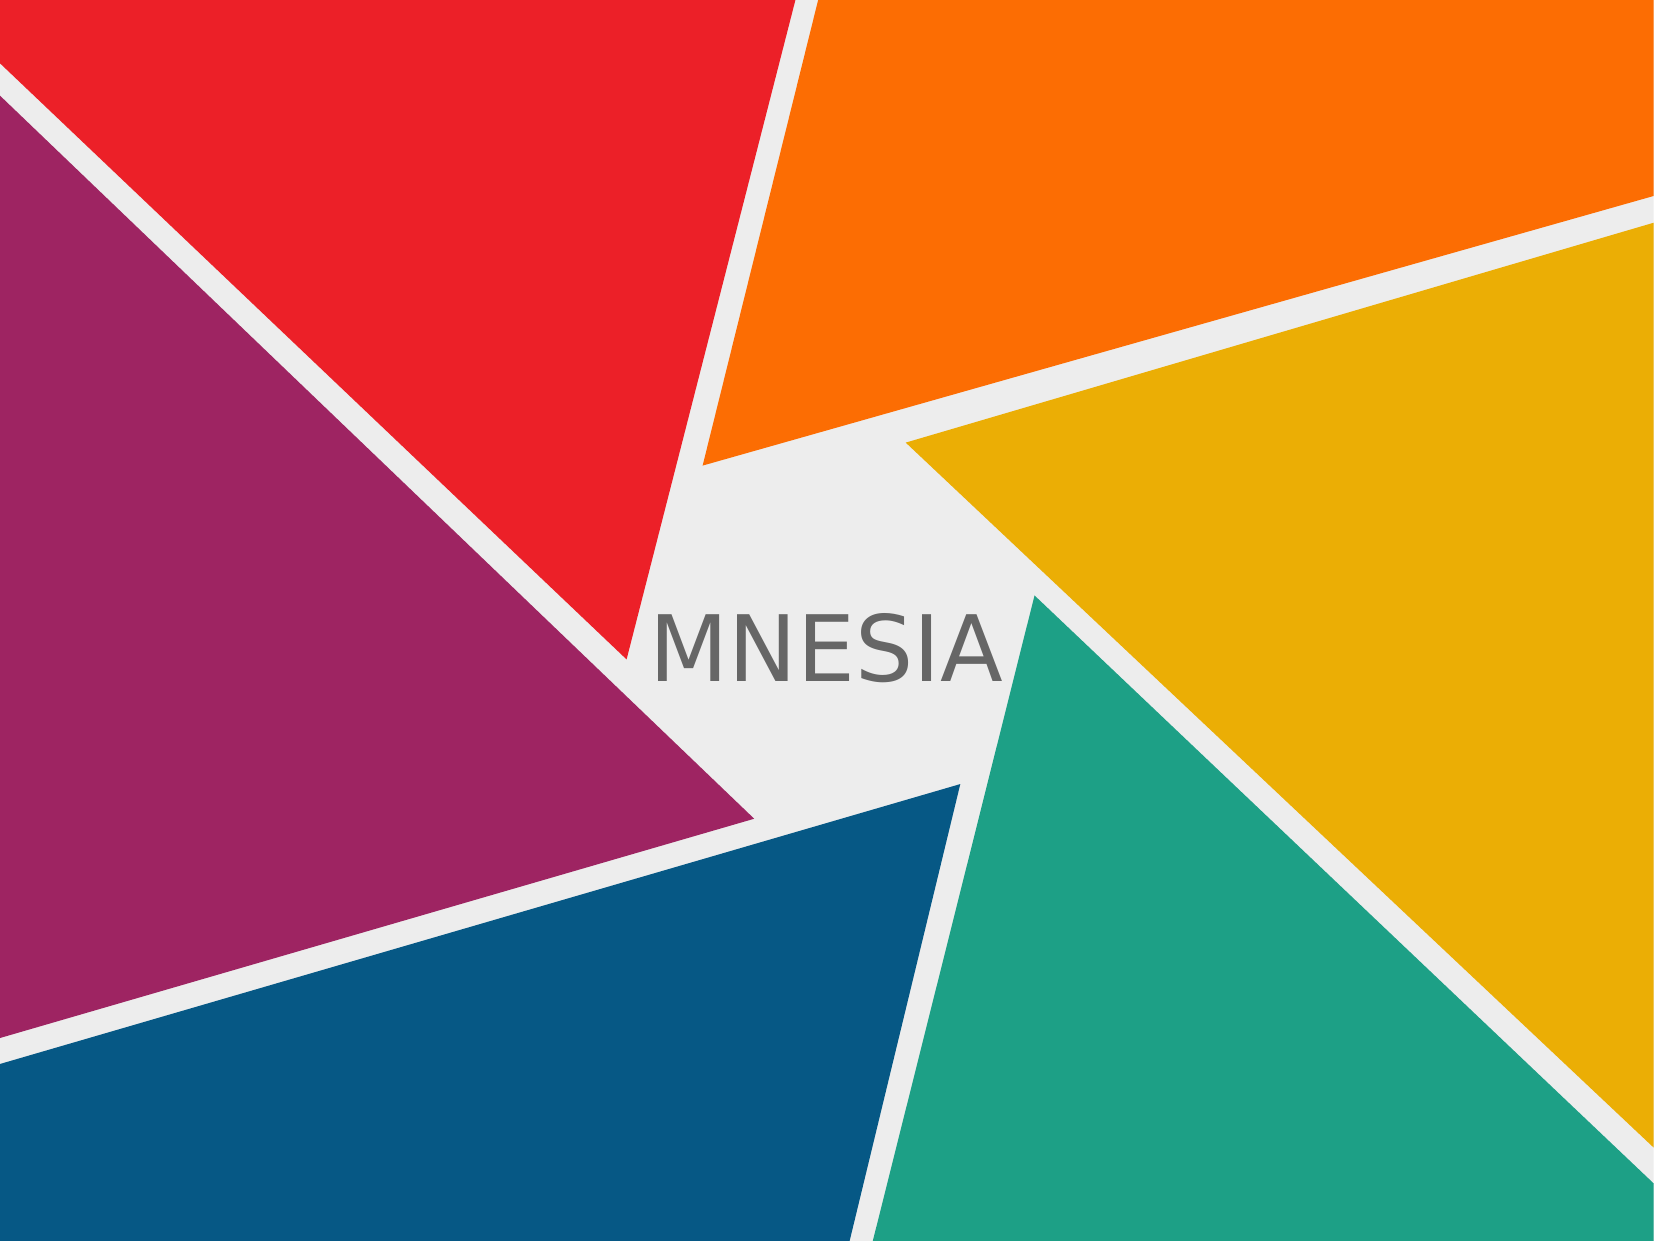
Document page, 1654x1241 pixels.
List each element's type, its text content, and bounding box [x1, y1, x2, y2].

list MNESIA [82, 290, 1571, 1010]
